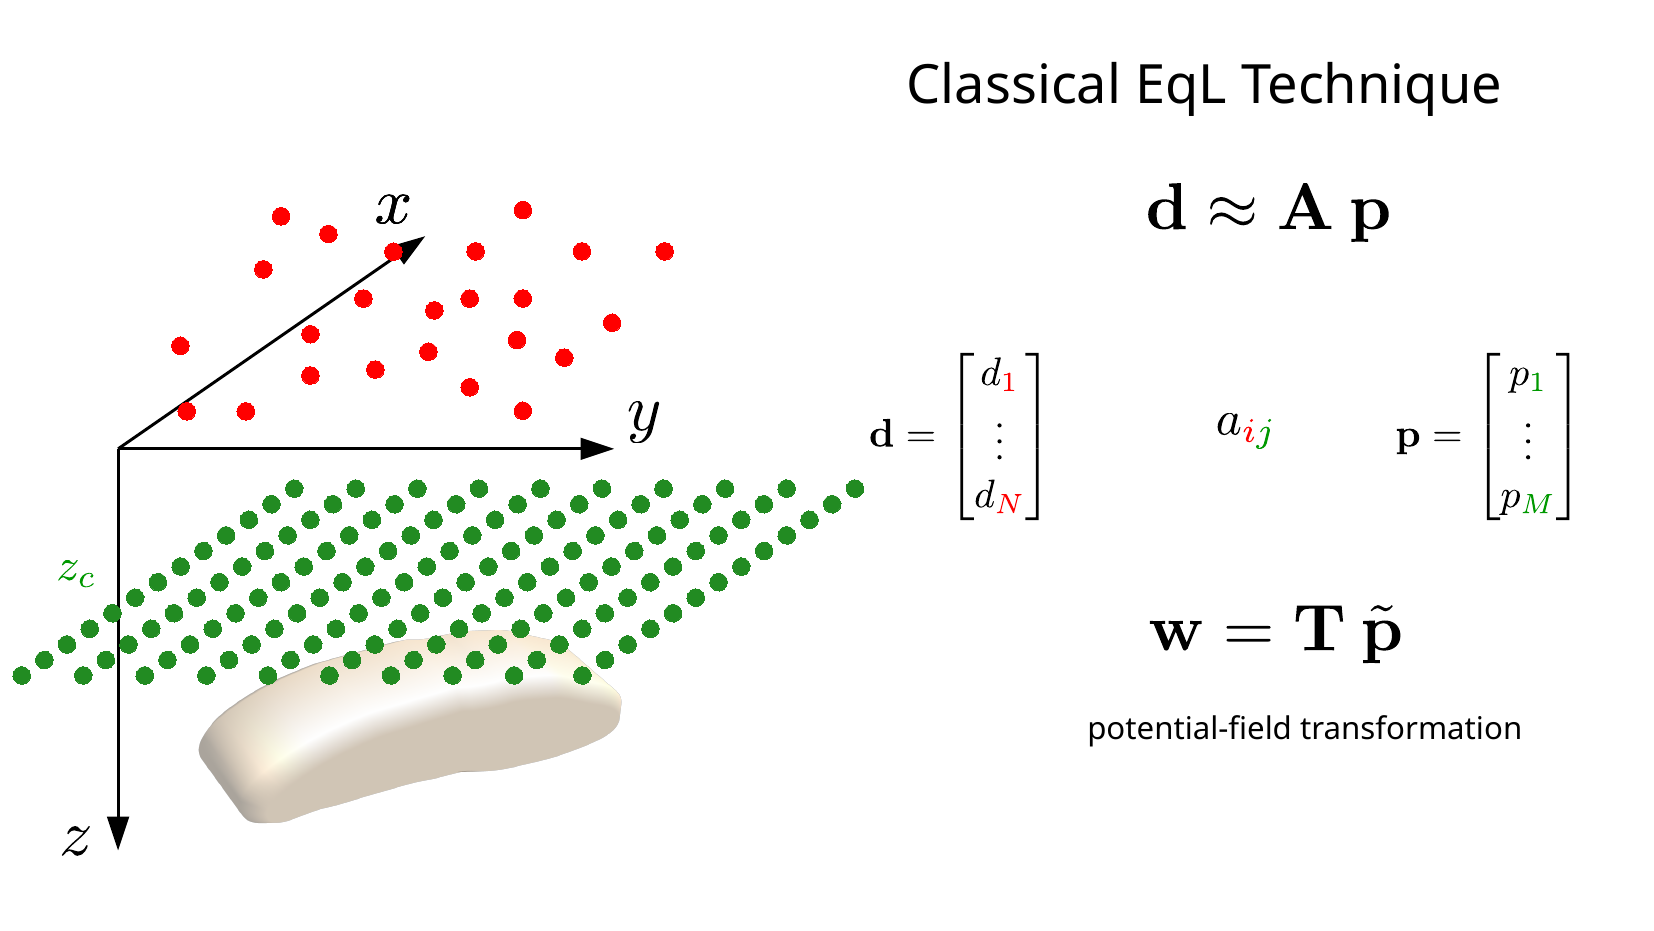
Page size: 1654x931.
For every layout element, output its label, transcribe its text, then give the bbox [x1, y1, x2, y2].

text_box potential-field transformation [1072, 698, 1535, 749]
text_box [511, 619, 530, 638]
text_box [340, 526, 359, 545]
text_box [301, 510, 320, 529]
text_box [479, 557, 498, 576]
text_box [411, 604, 430, 623]
text_box [670, 510, 689, 529]
text_box [716, 479, 734, 498]
text_box [74, 666, 93, 685]
text_box [527, 651, 546, 669]
picture [59, 826, 93, 856]
text_box [709, 573, 728, 592]
text_box [149, 573, 167, 592]
text_box [508, 495, 527, 514]
text_box [463, 526, 482, 545]
text_box [379, 542, 397, 560]
text_box [203, 619, 222, 638]
text_box [187, 588, 206, 607]
text_box [349, 604, 368, 623]
text_box [236, 402, 255, 421]
text_box [119, 635, 138, 654]
text_box [242, 635, 261, 654]
text_box [285, 479, 304, 498]
text_box [470, 479, 488, 498]
text_box [382, 666, 400, 685]
text_box [233, 557, 252, 576]
text_box [755, 495, 773, 514]
picture [1145, 183, 1392, 242]
text_box [12, 666, 31, 685]
picture [374, 194, 413, 224]
text_box [563, 542, 582, 560]
text_box [550, 635, 569, 654]
text_box [631, 495, 650, 514]
text_box [135, 666, 154, 685]
text_box [419, 342, 438, 361]
text_box Classical EqL Technique [891, 37, 1616, 113]
text_box [35, 651, 54, 669]
picture [1393, 351, 1584, 522]
text_box [97, 651, 115, 669]
text_box [177, 402, 196, 421]
text_box [210, 573, 229, 592]
text_box [262, 495, 281, 514]
text_box [800, 510, 819, 529]
text_box [518, 573, 537, 592]
text_box [171, 557, 190, 576]
text_box [317, 542, 336, 560]
text_box [573, 619, 592, 638]
text_box [596, 651, 614, 669]
text_box [281, 651, 300, 669]
text_box [664, 604, 682, 623]
text_box [220, 651, 238, 669]
text_box [777, 479, 796, 498]
text_box [408, 479, 427, 498]
text_box [425, 301, 444, 320]
text_box [641, 573, 660, 592]
text_box [440, 542, 459, 560]
text_box [648, 526, 666, 545]
text_box [324, 495, 342, 514]
text_box [495, 588, 514, 607]
text_box [294, 557, 313, 576]
text_box [531, 479, 550, 498]
text_box [197, 666, 216, 685]
text_box [126, 588, 145, 607]
text_box [505, 666, 523, 685]
text_box [401, 526, 420, 545]
text_box [573, 242, 591, 261]
text_box [466, 651, 485, 669]
text_box [555, 348, 574, 367]
text_box [181, 635, 199, 654]
text_box [301, 366, 320, 385]
text_box [618, 635, 637, 654]
text_box [460, 289, 479, 308]
text_box [579, 573, 598, 592]
text_box [488, 635, 507, 654]
text_box [165, 604, 183, 623]
text_box [513, 289, 532, 308]
text_box [158, 651, 177, 669]
text_box [654, 479, 673, 498]
text_box [450, 619, 468, 638]
text_box [304, 635, 323, 654]
text_box [846, 479, 864, 498]
text_box [603, 313, 621, 332]
text_box [320, 666, 339, 685]
text_box [466, 242, 485, 261]
text_box [557, 588, 575, 607]
text_box [755, 542, 773, 560]
text_box [404, 651, 423, 669]
text_box [194, 542, 213, 560]
text_box [586, 526, 605, 545]
text_box [58, 635, 76, 654]
text_box [641, 619, 660, 638]
picture [56, 560, 95, 588]
text_box [732, 510, 751, 529]
text_box [365, 635, 384, 654]
text_box [427, 635, 446, 654]
text_box [327, 619, 345, 638]
text_box [514, 401, 532, 420]
text_box [541, 557, 559, 576]
text_box [502, 542, 520, 560]
text_box [142, 619, 161, 638]
text_box [356, 557, 375, 576]
text_box [319, 225, 338, 243]
text_box [272, 207, 290, 226]
text_box [259, 666, 277, 685]
picture [867, 351, 1054, 522]
text_box [346, 479, 365, 498]
text_box [217, 526, 235, 545]
text_box [609, 510, 627, 529]
text_box [417, 557, 436, 576]
text_box [288, 604, 306, 623]
text_box [823, 495, 842, 514]
text_box [265, 619, 284, 638]
text_box [384, 242, 403, 261]
text_box [664, 557, 682, 576]
text_box [625, 542, 644, 560]
text_box [534, 604, 553, 623]
text_box [447, 495, 466, 514]
text_box [472, 604, 491, 623]
text_box [732, 557, 751, 576]
text_box [395, 573, 413, 592]
text_box [333, 573, 352, 592]
text_box [686, 542, 705, 560]
text_box [570, 495, 589, 514]
text_box [655, 242, 674, 261]
text_box [301, 325, 320, 344]
text_box [460, 378, 479, 397]
text_box [385, 495, 404, 514]
text_box [226, 604, 245, 623]
text_box [573, 666, 592, 685]
text_box [434, 588, 452, 607]
text_box [254, 260, 273, 279]
text_box [595, 604, 614, 623]
text_box [693, 495, 712, 514]
text_box [456, 573, 475, 592]
text_box [443, 666, 462, 685]
picture [1215, 413, 1275, 449]
text_box [343, 651, 361, 669]
text_box [354, 289, 373, 308]
text_box [709, 526, 728, 545]
text_box [525, 526, 543, 545]
text_box [278, 526, 297, 545]
text_box [80, 619, 99, 638]
text_box [777, 526, 796, 545]
text_box [240, 510, 258, 529]
text_box [171, 336, 190, 355]
text_box [249, 588, 268, 607]
text_box [366, 360, 385, 379]
text_box [103, 604, 122, 623]
text_box [514, 201, 532, 219]
text_box [593, 479, 611, 498]
picture [1145, 602, 1406, 666]
text_box [686, 588, 705, 607]
picture [626, 401, 662, 443]
text_box [602, 557, 621, 576]
text_box [363, 510, 381, 529]
text_box [256, 542, 274, 560]
text_box [372, 588, 391, 607]
text_box [424, 510, 443, 529]
text_box [310, 588, 329, 607]
text_box [486, 510, 504, 529]
text_box [547, 510, 566, 529]
text_box [508, 331, 526, 349]
text_box [618, 588, 637, 607]
text_box [388, 619, 407, 638]
text_box [272, 573, 290, 592]
